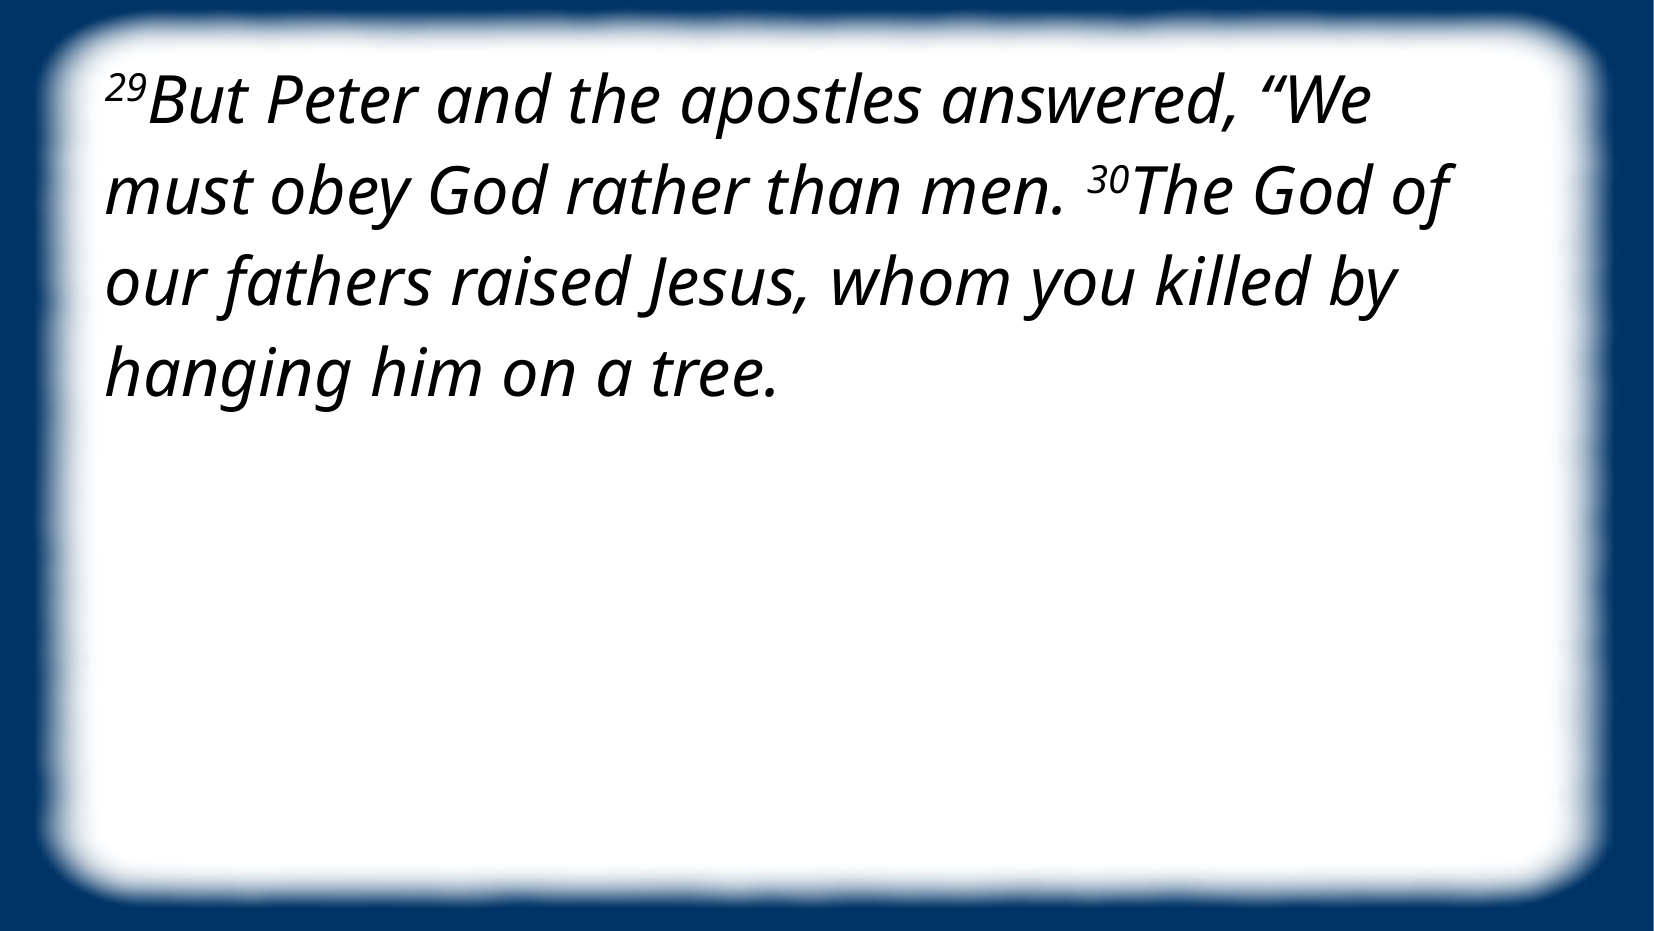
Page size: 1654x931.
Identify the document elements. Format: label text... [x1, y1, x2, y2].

picture [0, 0, 1654, 931]
text_box 29But Peter and the apostles answered, “We must obey God rather than men. 30The God of our fathers raised Jesus, whom you killed by hanging him on a tree. [90, 45, 1546, 415]
